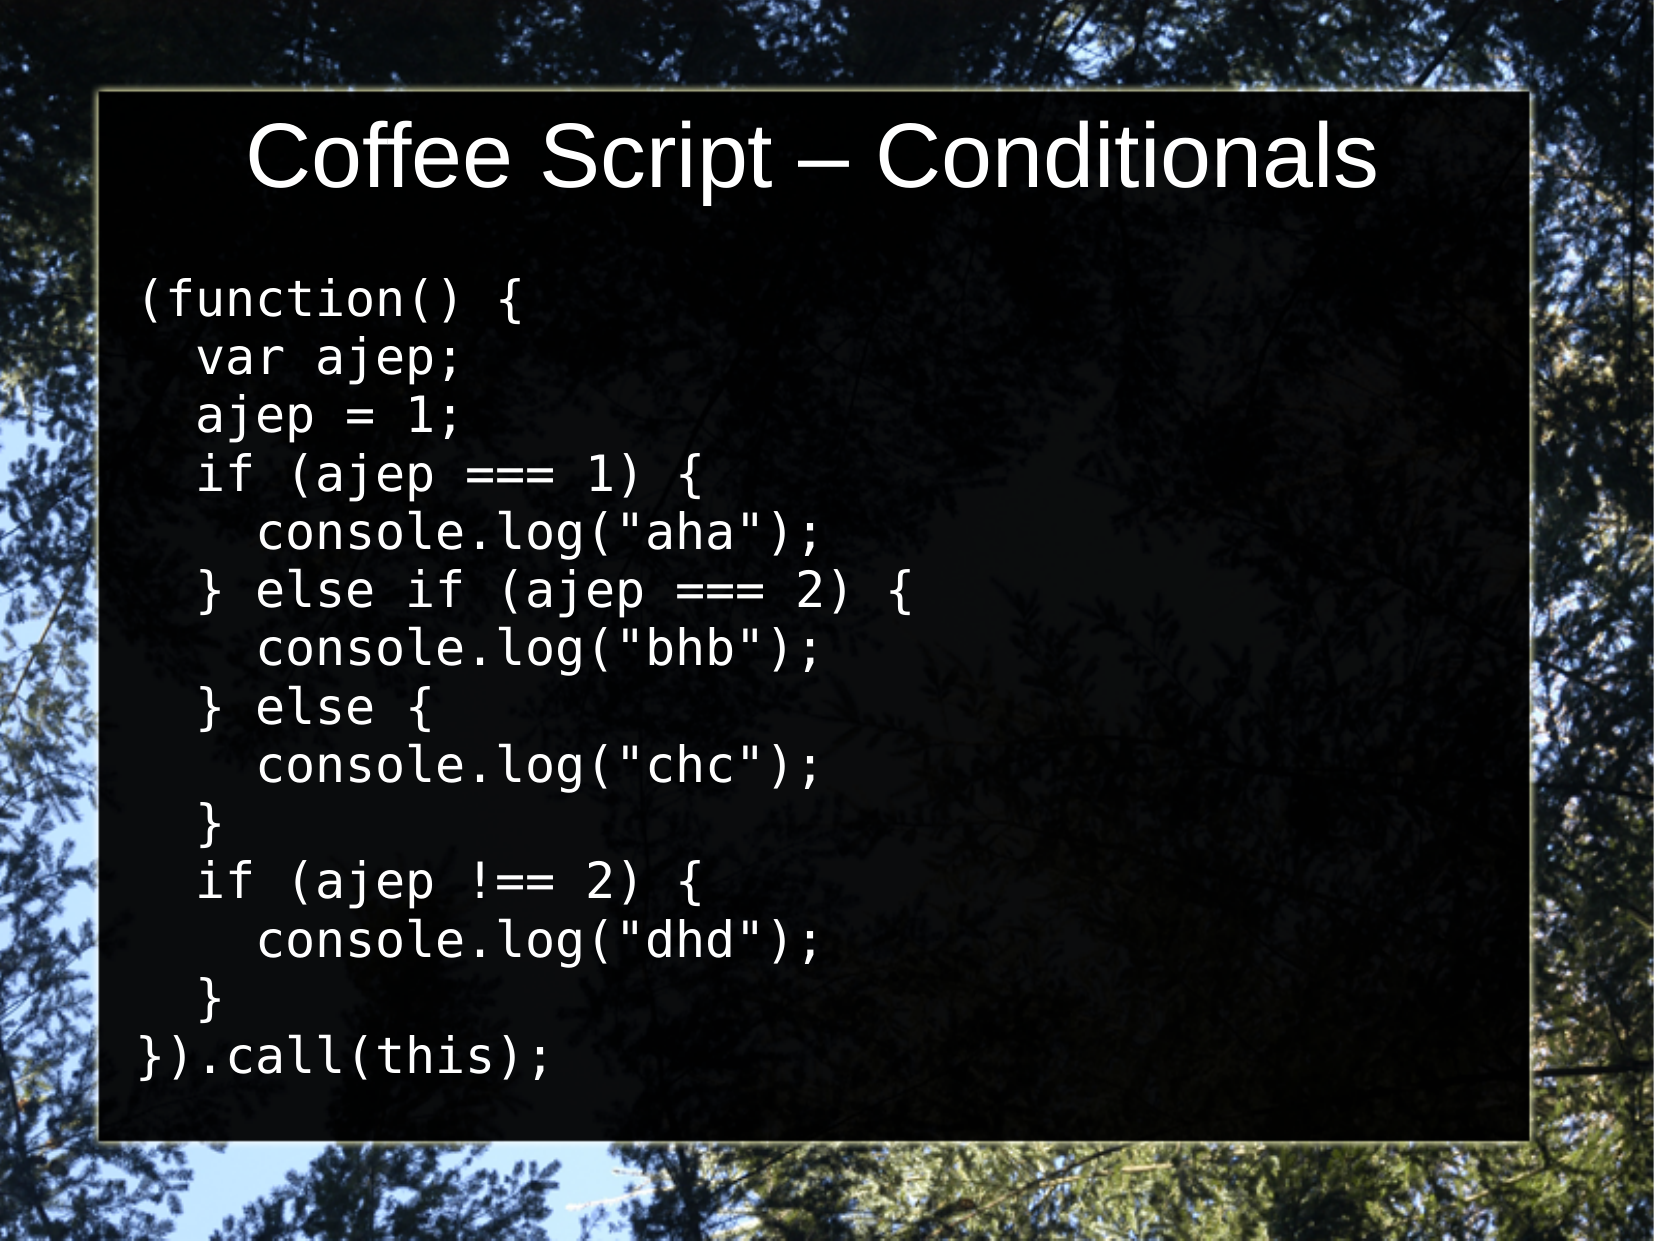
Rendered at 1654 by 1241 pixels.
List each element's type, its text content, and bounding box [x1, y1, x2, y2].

title Coffee Script – Conditionals [90, 72, 1537, 241]
picture [0, 0, 1654, 1241]
subtitle (function() { var ajep; ajep = 1; if (ajep === 1) { console.log("aha"); } else if (ajep === 2) { console.log("bhb"); } else { console.log("chc"); } if (ajep !== 2) { console.log("dhd"); } }).call(this); [135, 270, 1582, 1202]
